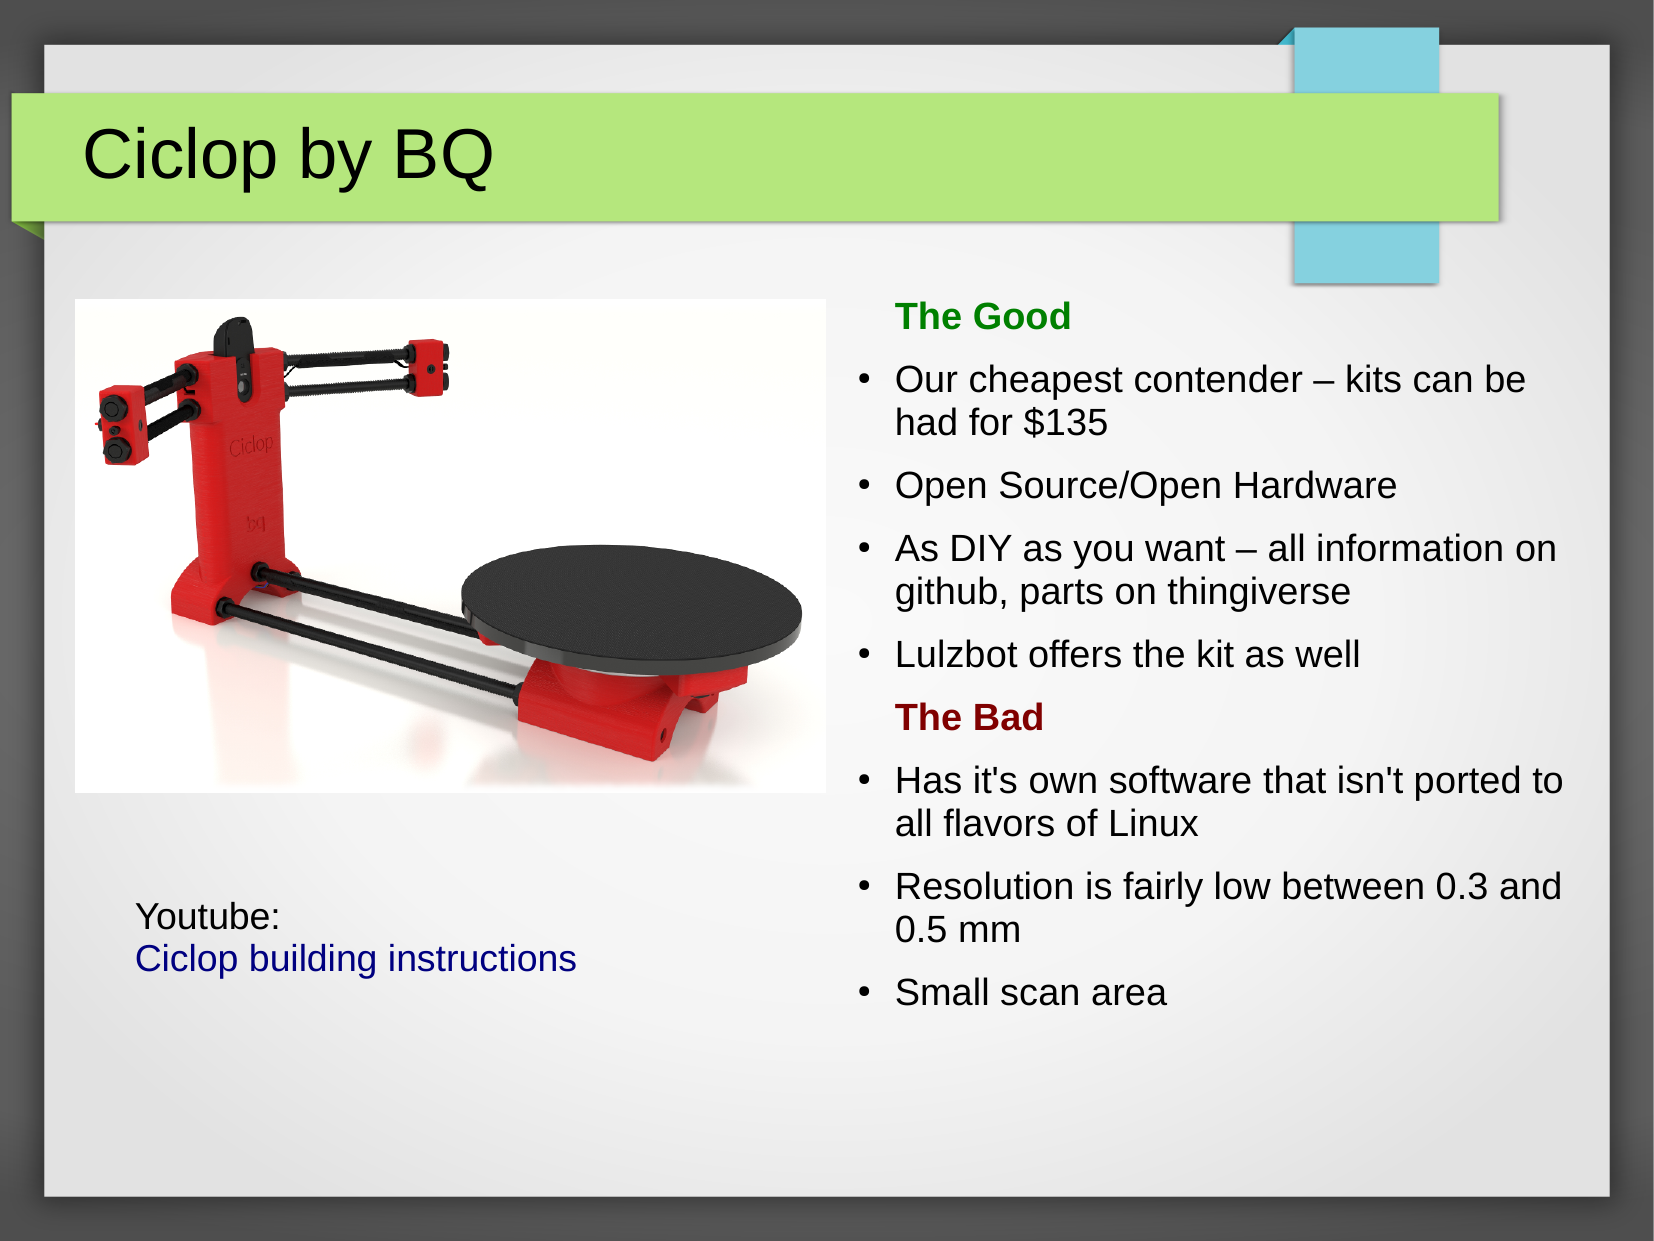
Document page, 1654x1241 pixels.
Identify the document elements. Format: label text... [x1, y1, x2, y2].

picture [0, 0, 1654, 1241]
list The Good Our cheapest contender – kits can be had for $135 Open Source/Open Hardware As DIY as you want – all information on github, parts on thingiverse Lulzbot offers the kit as well The Bad Has it's own software that isn't ported to all flavors of Linux Resolution is fairly low between 0.3 and 0.5 mm Small scan area [845, 295, 1572, 1015]
title Ciclop by BQ [82, 94, 1264, 213]
text_box Youtube: Ciclop building instructions [120, 888, 646, 987]
